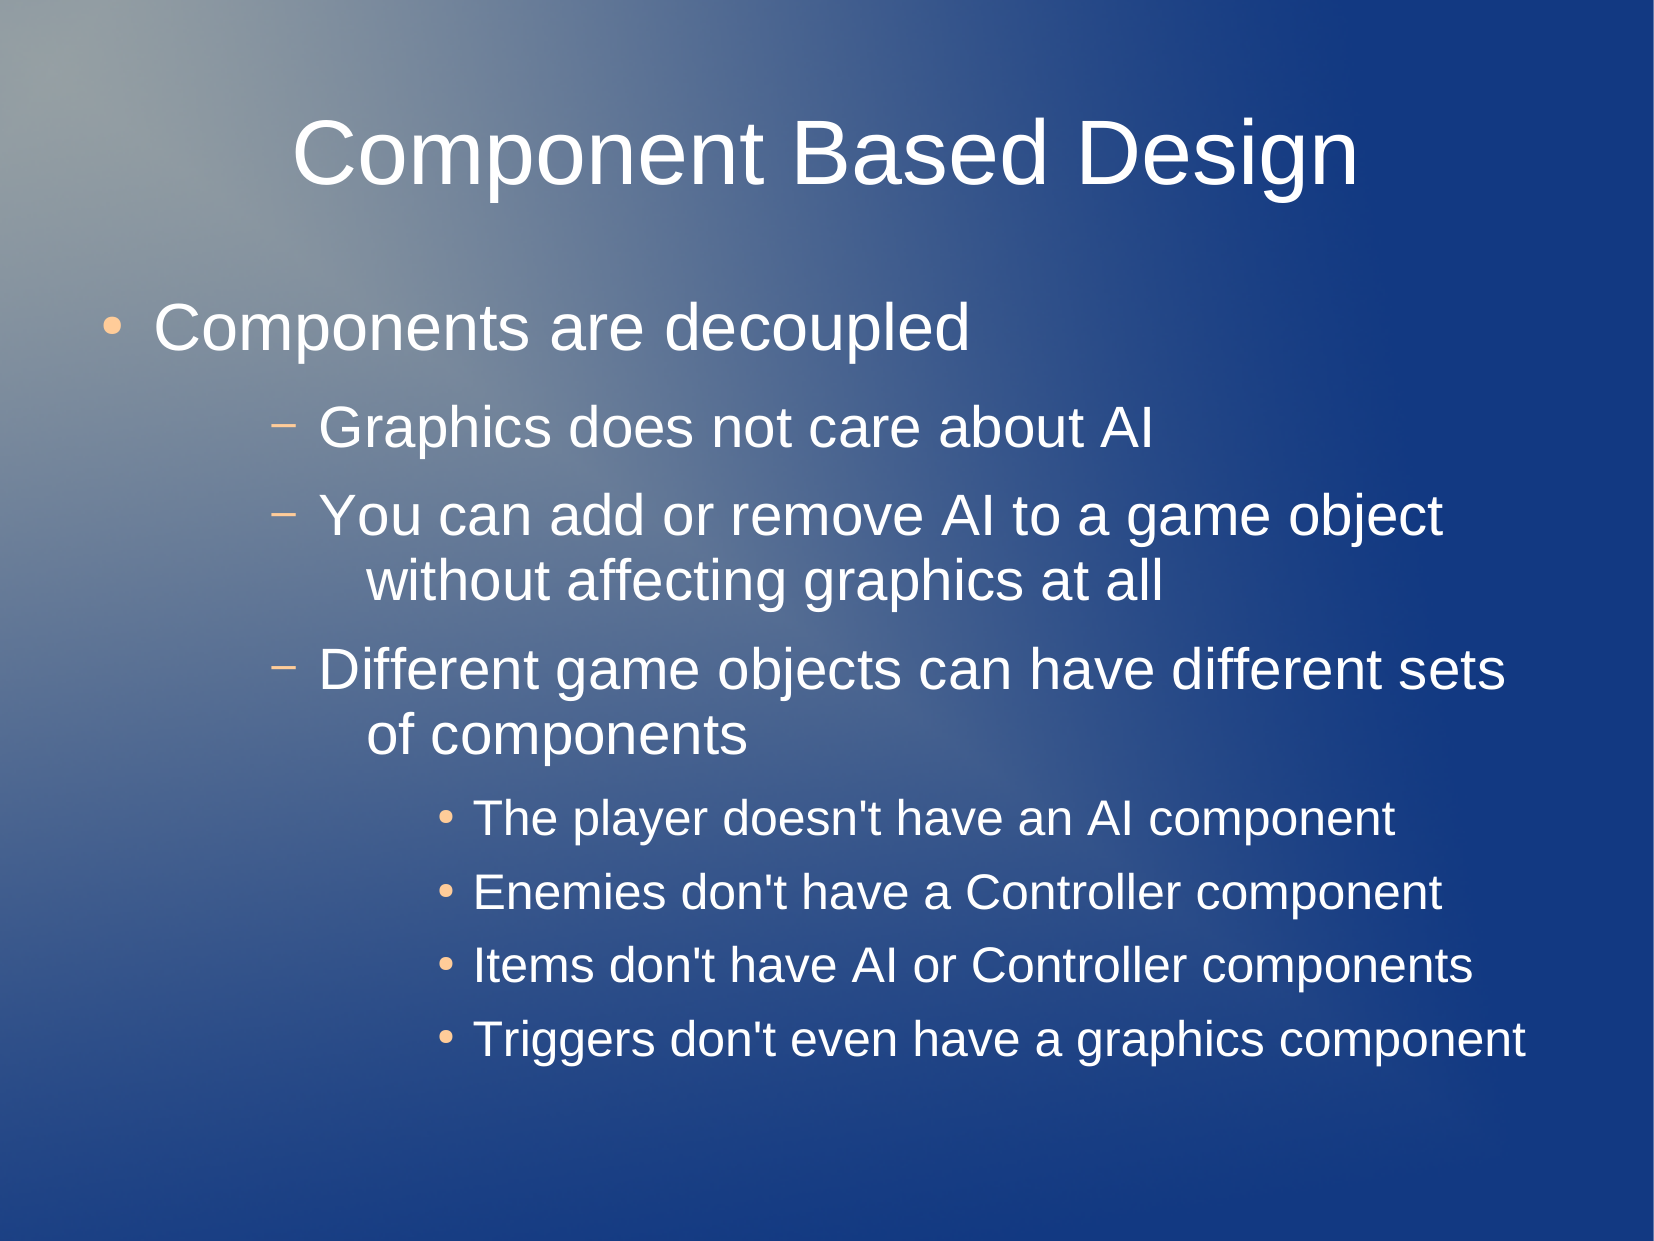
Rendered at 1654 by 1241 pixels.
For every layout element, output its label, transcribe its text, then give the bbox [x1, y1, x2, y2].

list Components are decoupled Graphics does not care about AI You can add or remove AI to a game object without affecting graphics at all Different game objects can have different sets of components The player doesn't have an AI component Enemies don't have a Controller component Items don't have AI or Controller components Triggers don't even have a graphics component [82, 290, 1571, 1109]
title Component Based Design [82, 49, 1571, 257]
picture [0, 0, 1654, 1241]
